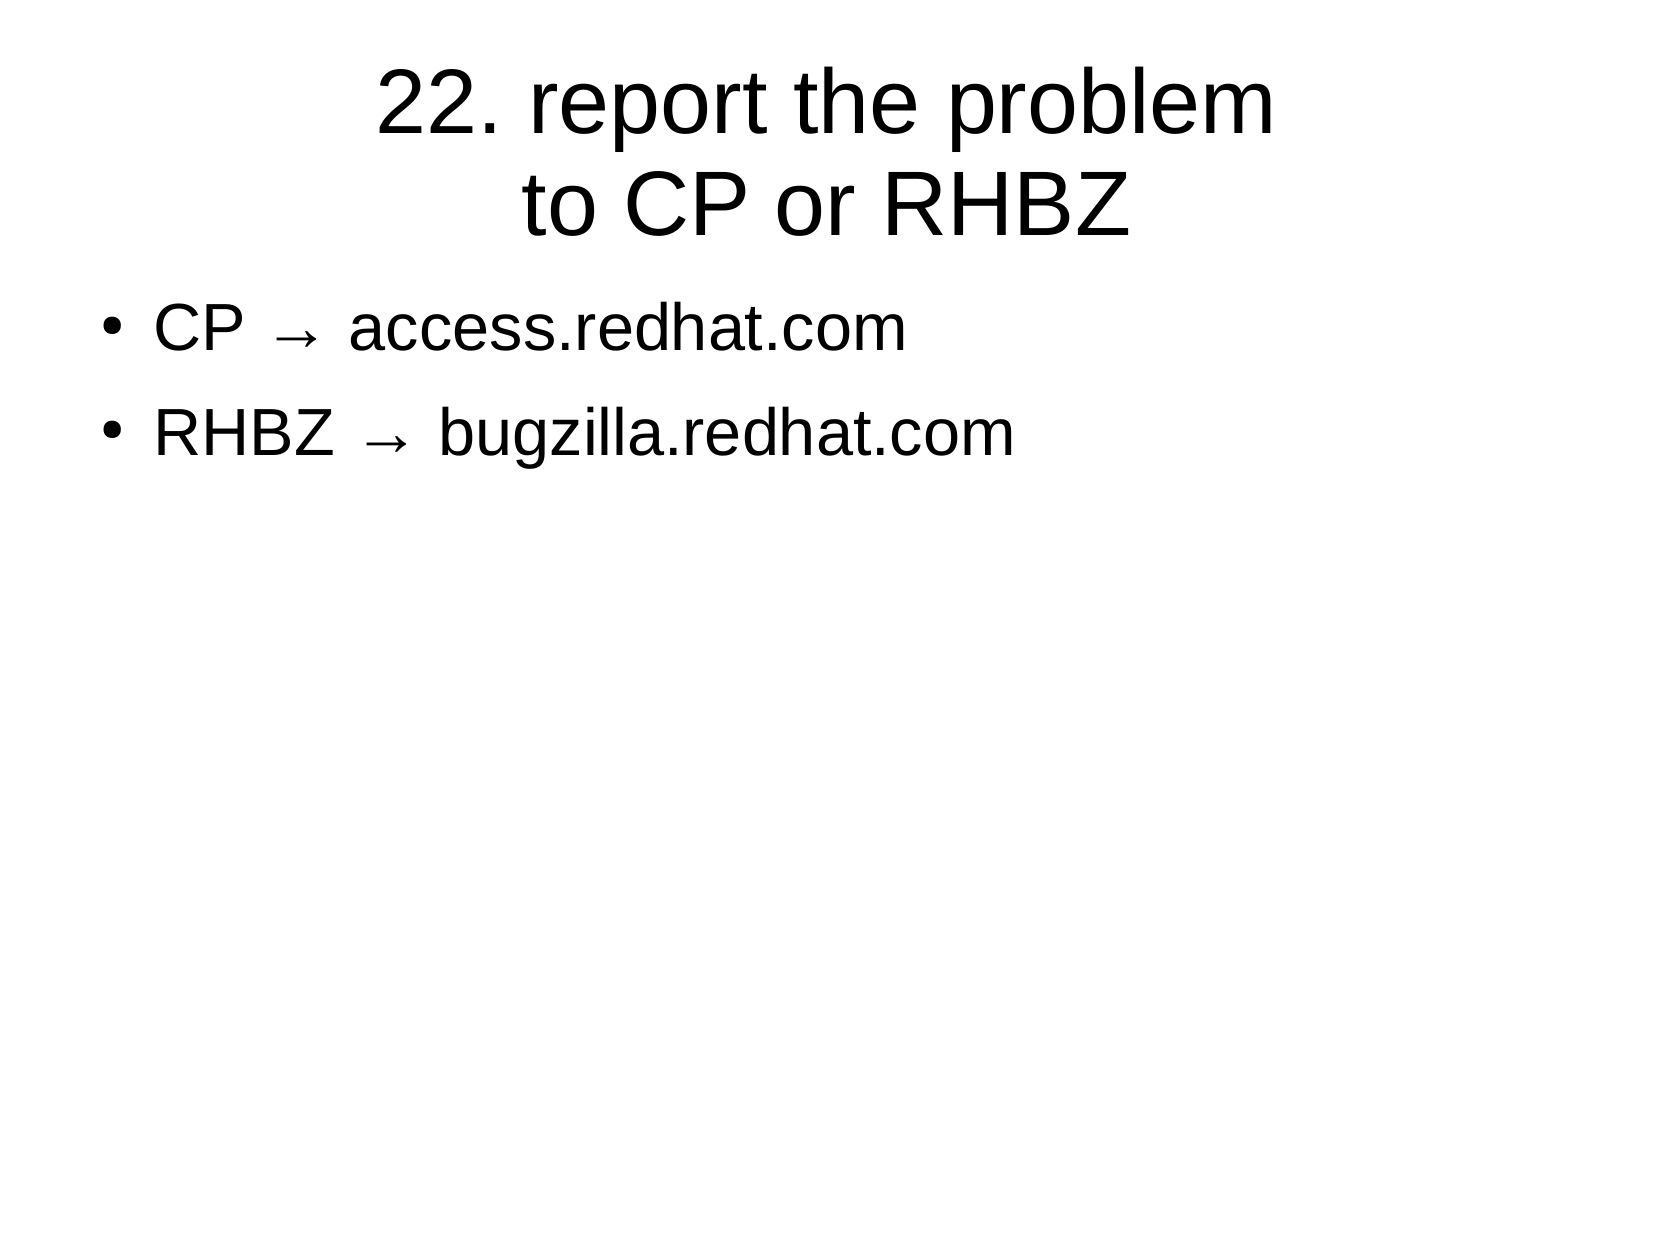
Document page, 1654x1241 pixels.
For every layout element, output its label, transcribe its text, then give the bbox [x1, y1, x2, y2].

title 22. report the problem to CP or RHBZ [82, 49, 1571, 257]
list CP → access.redhat.com RHBZ → bugzilla.redhat.com [82, 290, 1571, 1010]
